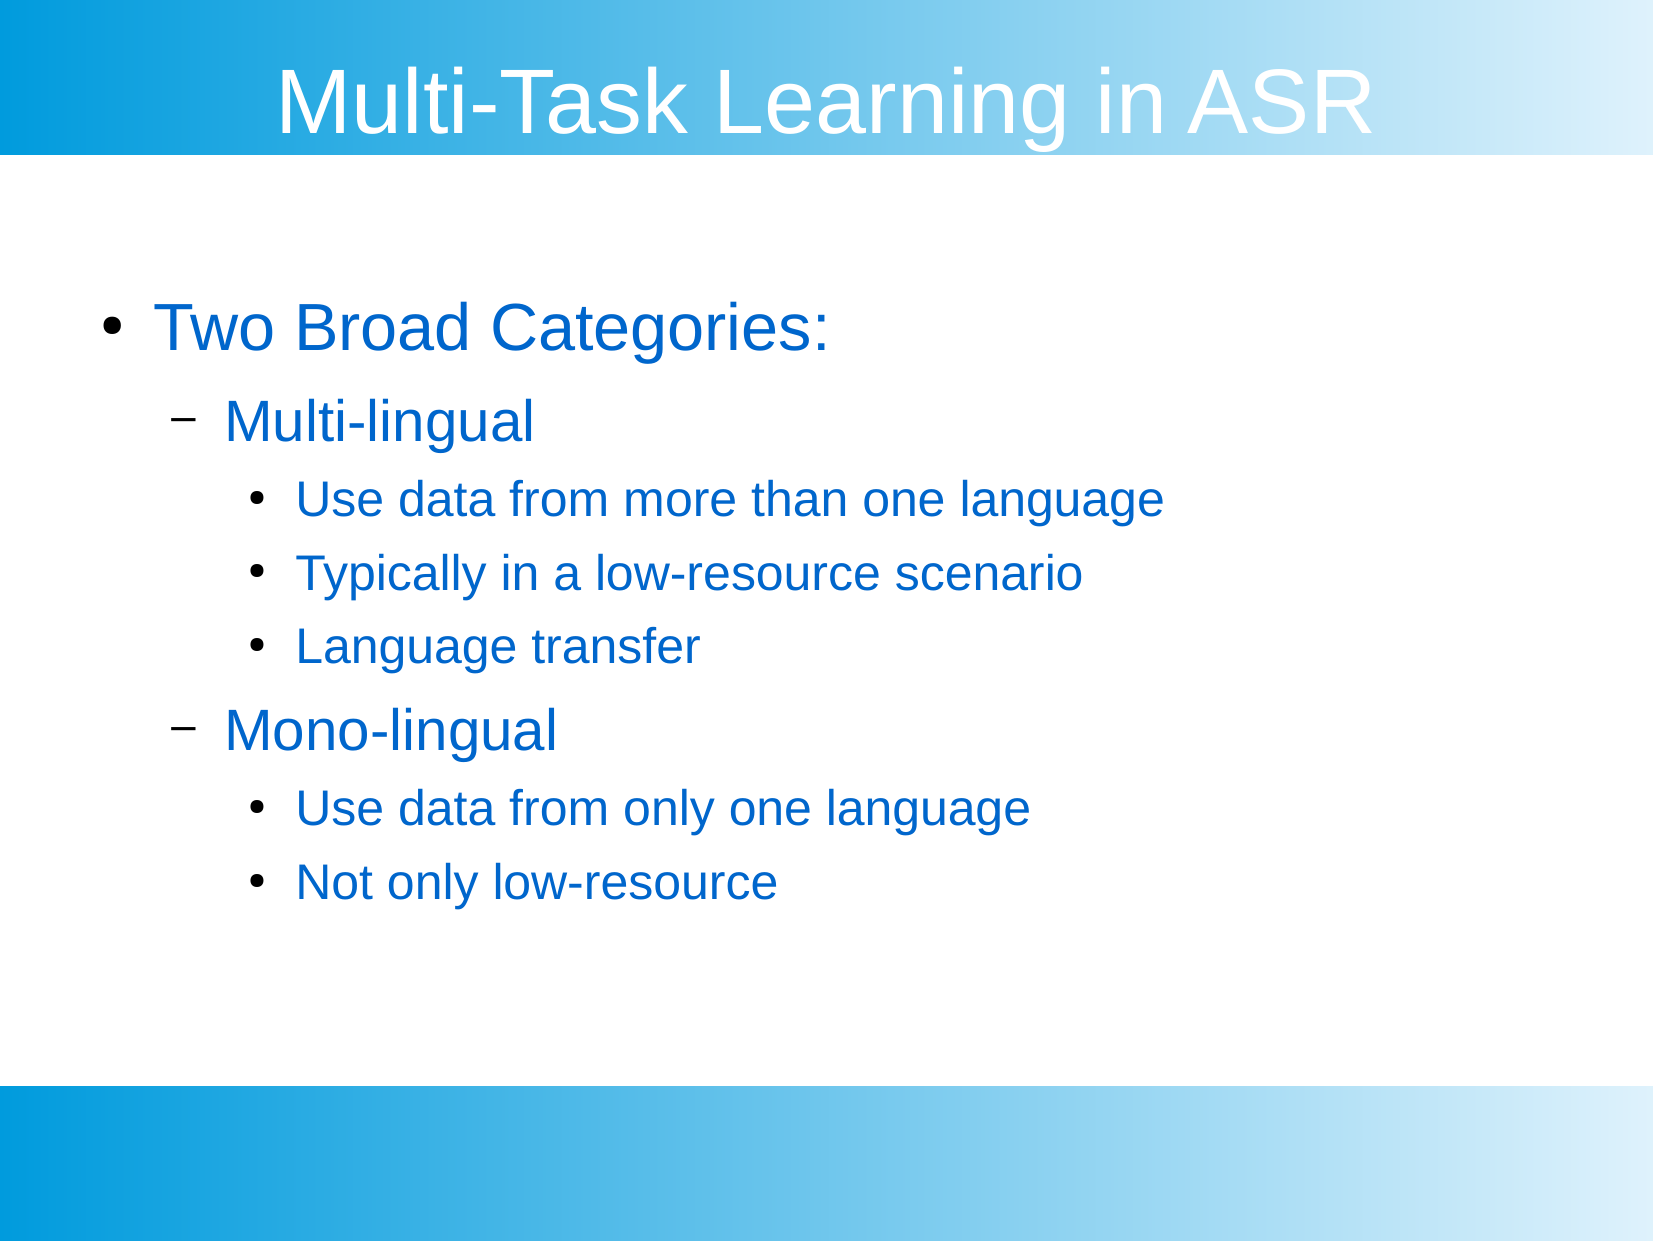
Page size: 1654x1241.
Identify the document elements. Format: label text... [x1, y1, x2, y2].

list Two Broad Categories: Multi-lingual Use data from more than one language Typically in a low-resource scenario Language transfer Mono-lingual Use data from only one language Not only low-resource [82, 290, 1571, 1010]
title Multi-Task Learning in ASR [82, 49, 1571, 155]
